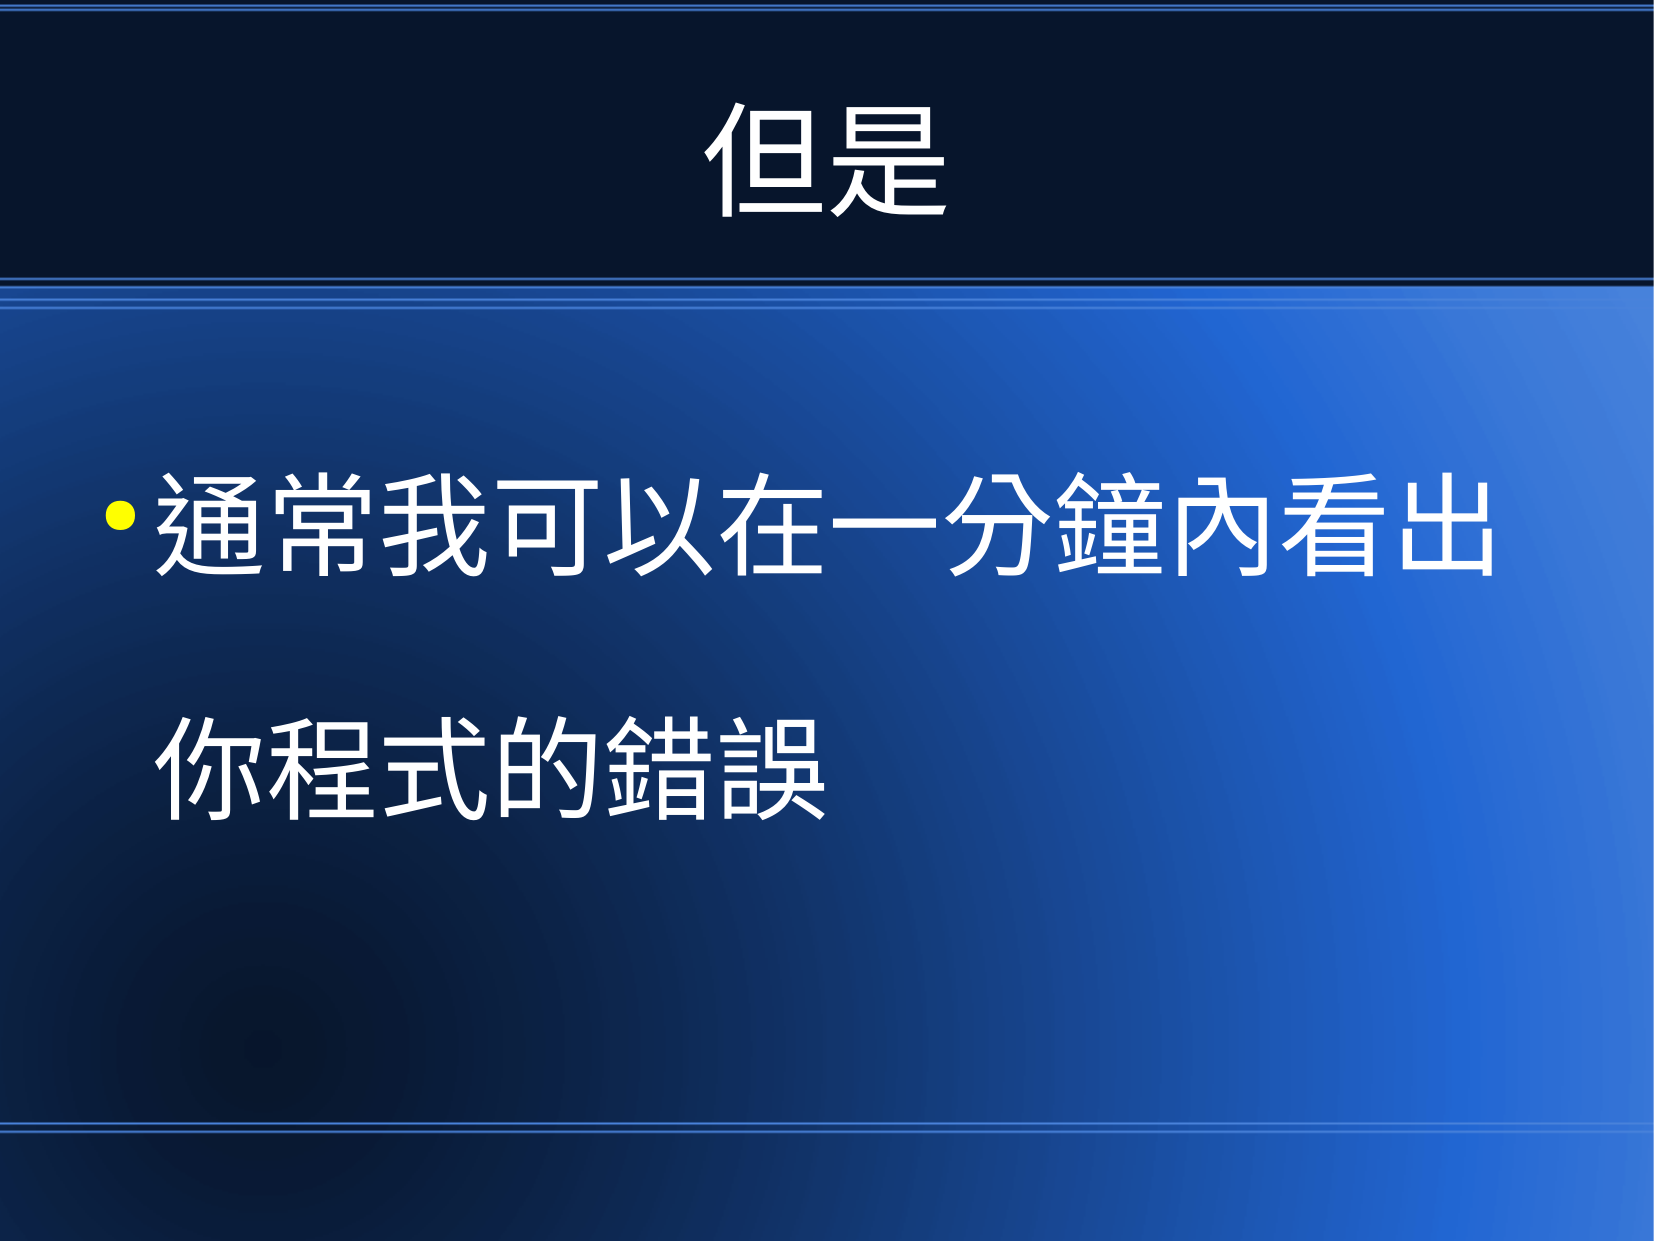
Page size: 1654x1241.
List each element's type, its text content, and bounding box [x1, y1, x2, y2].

picture [0, 0, 1654, 1241]
list 通常我可以在一分鐘內看出你程式的錯誤 [82, 355, 1571, 1241]
title 但是 [82, 49, 1571, 257]
